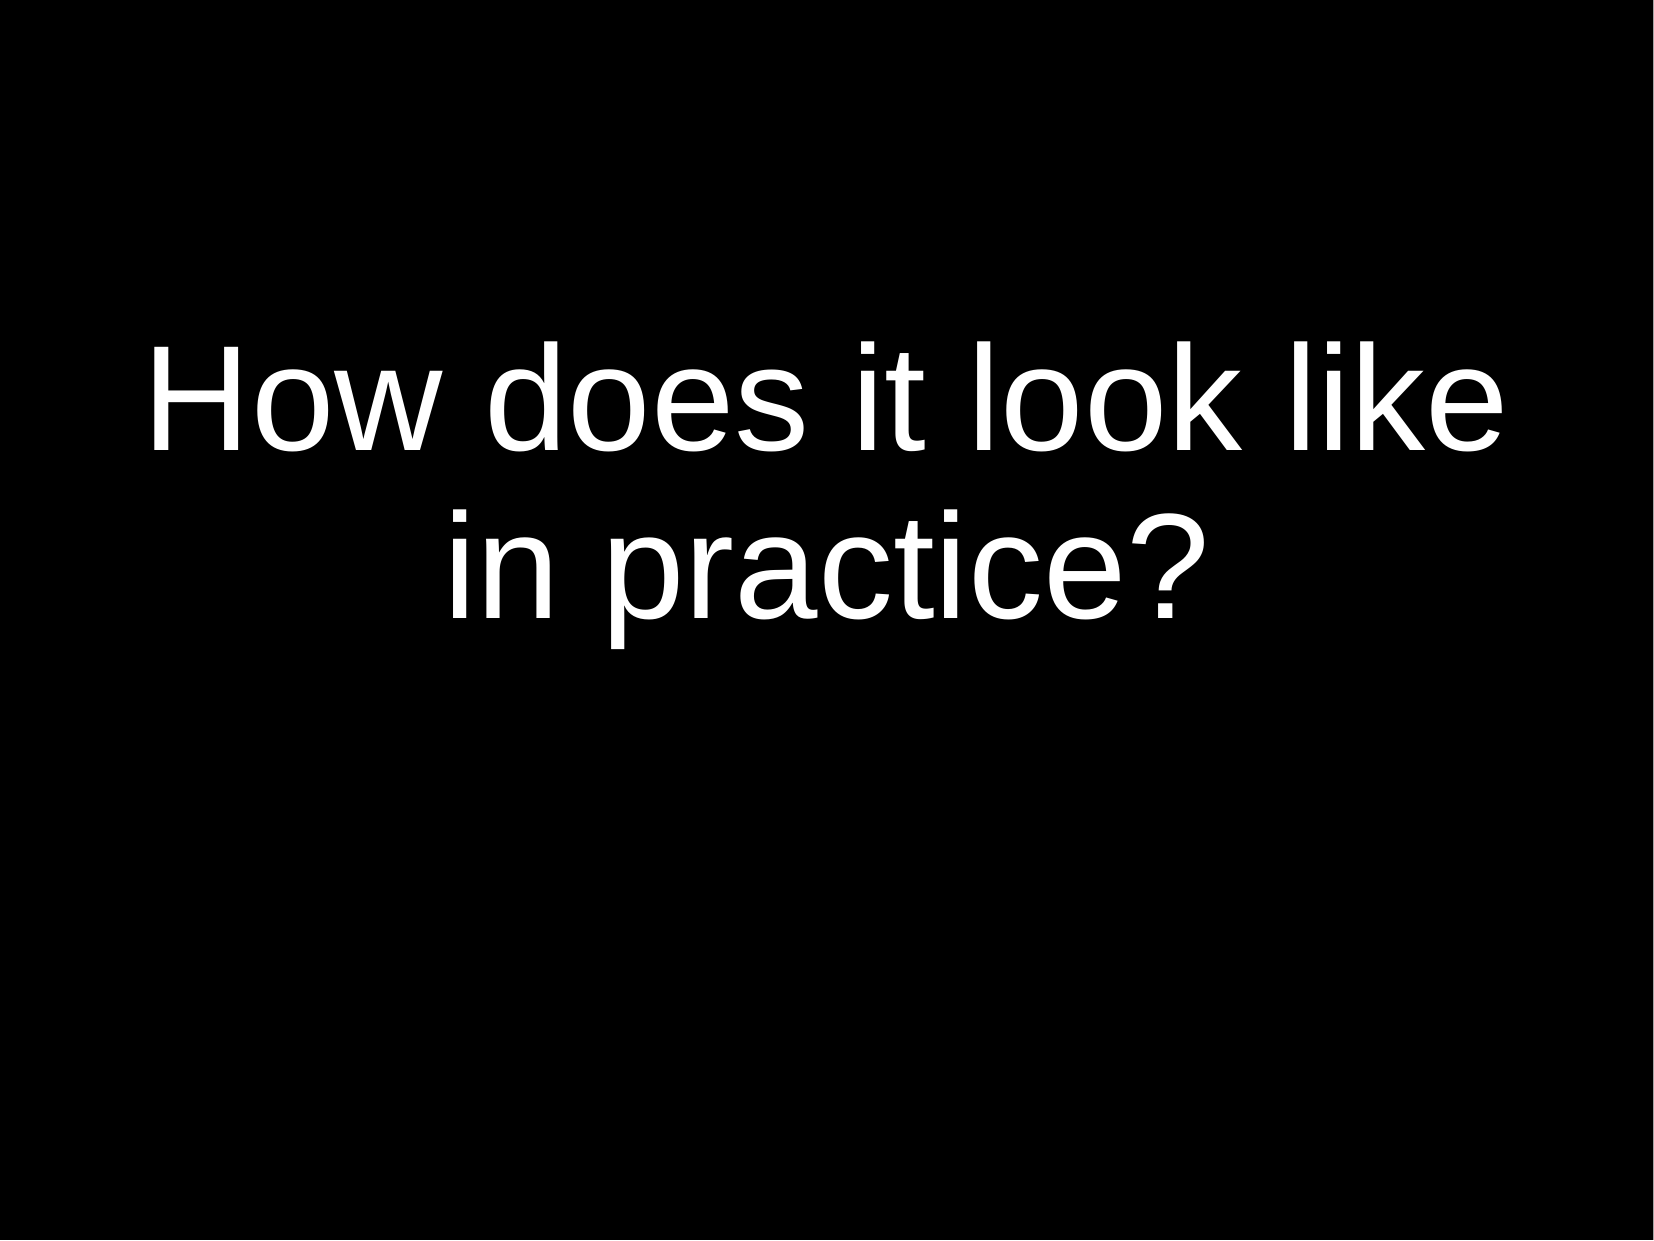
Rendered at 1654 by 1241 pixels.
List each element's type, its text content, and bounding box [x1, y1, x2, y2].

title How does it look like in practice? [82, 49, 1571, 916]
